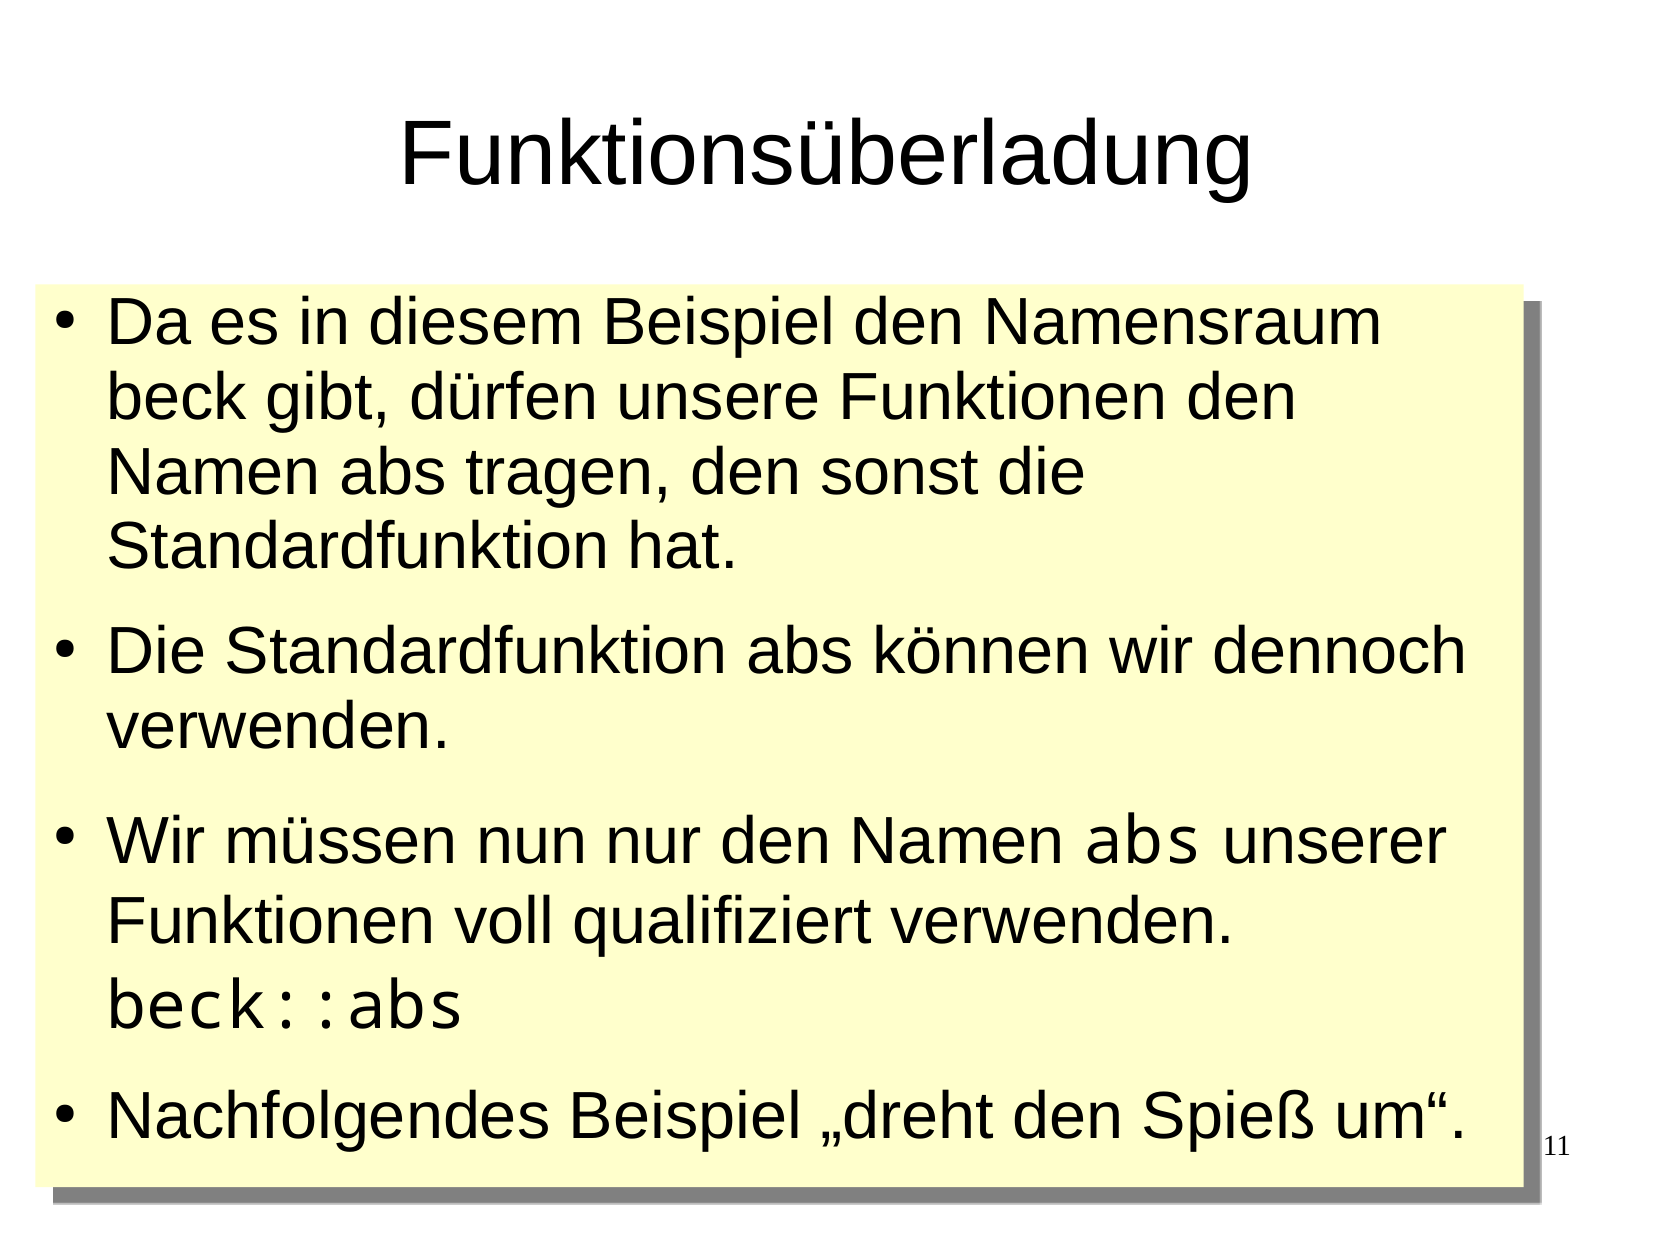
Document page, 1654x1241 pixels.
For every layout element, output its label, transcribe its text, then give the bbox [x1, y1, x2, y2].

title Funktionsüberladung [82, 49, 1571, 257]
list Da es in diesem Beispiel den Namensraum beck gibt, dürfen unsere Funktionen den Namen abs tragen, den sonst die Standardfunktion hat. Die Standardfunktion abs können wir dennoch verwenden. Wir müssen nun nur den Namen abs unserer Funktionen voll qualifiziert verwenden. beck::abs Nachfolgendes Beispiel „dreht den Spieß um“. [35, 284, 1524, 1188]
